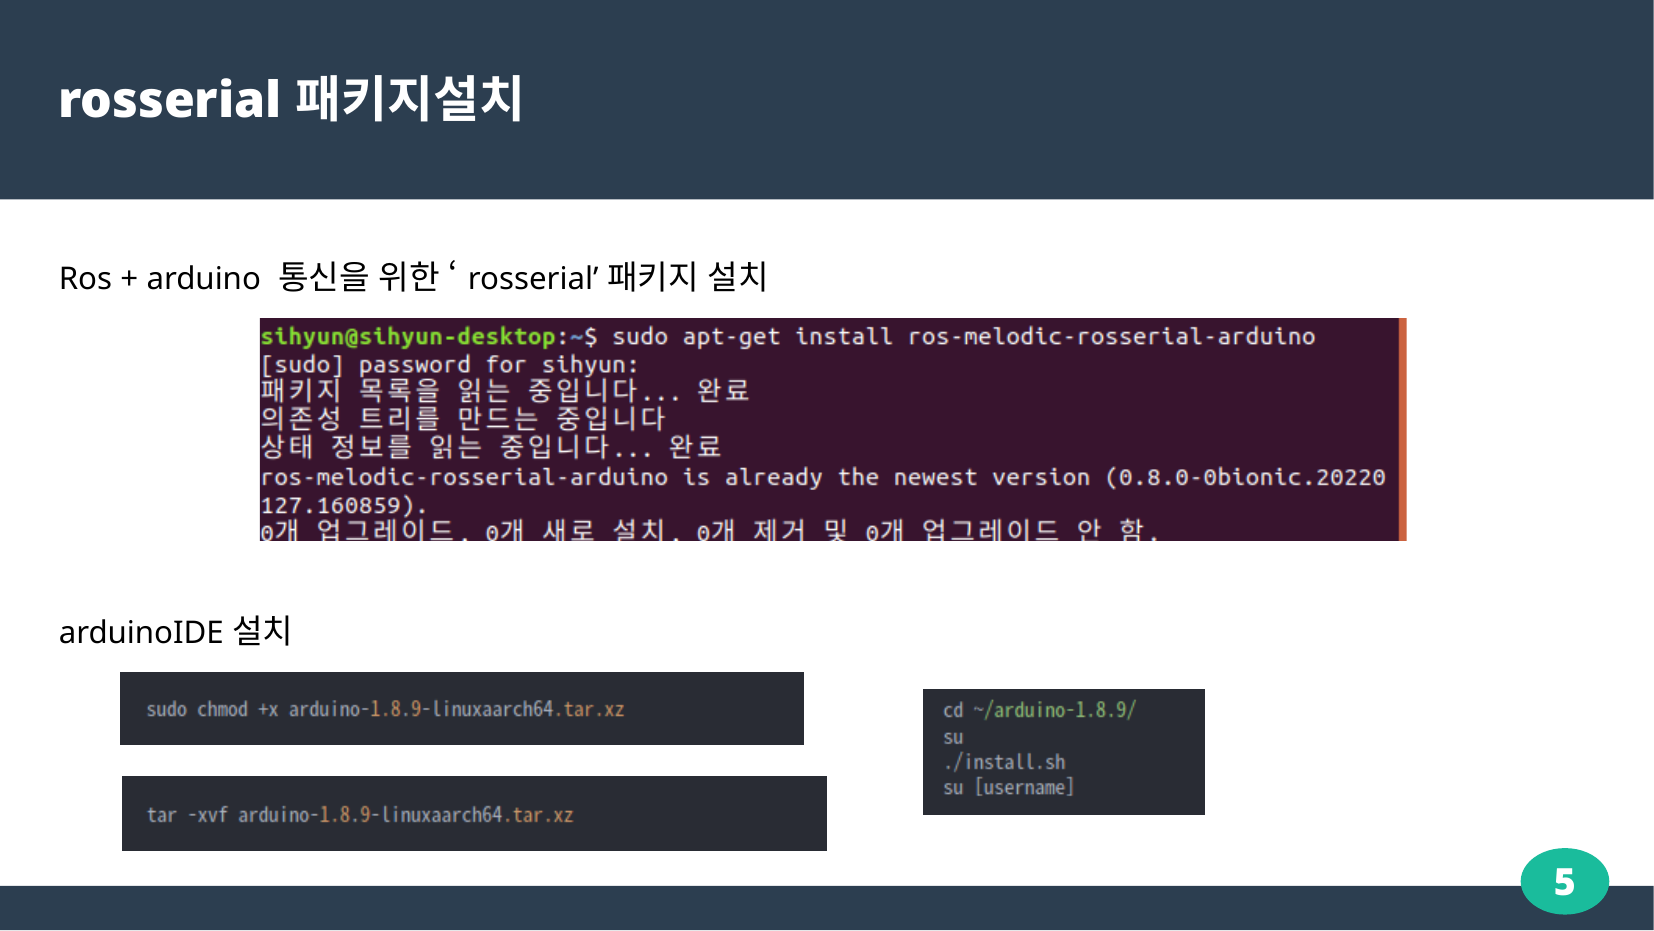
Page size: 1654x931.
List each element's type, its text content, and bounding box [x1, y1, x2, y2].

text_box arduinoIDE설치 [43, 597, 1193, 697]
text_box Ros + arduino 통신을 위한 ‘rosserial’패키지 설치 [43, 243, 1193, 343]
picture [259, 318, 1407, 541]
picture [122, 776, 827, 851]
title rosserial패키지설치 [58, 37, 1594, 156]
picture [120, 672, 804, 745]
picture [923, 689, 1205, 815]
